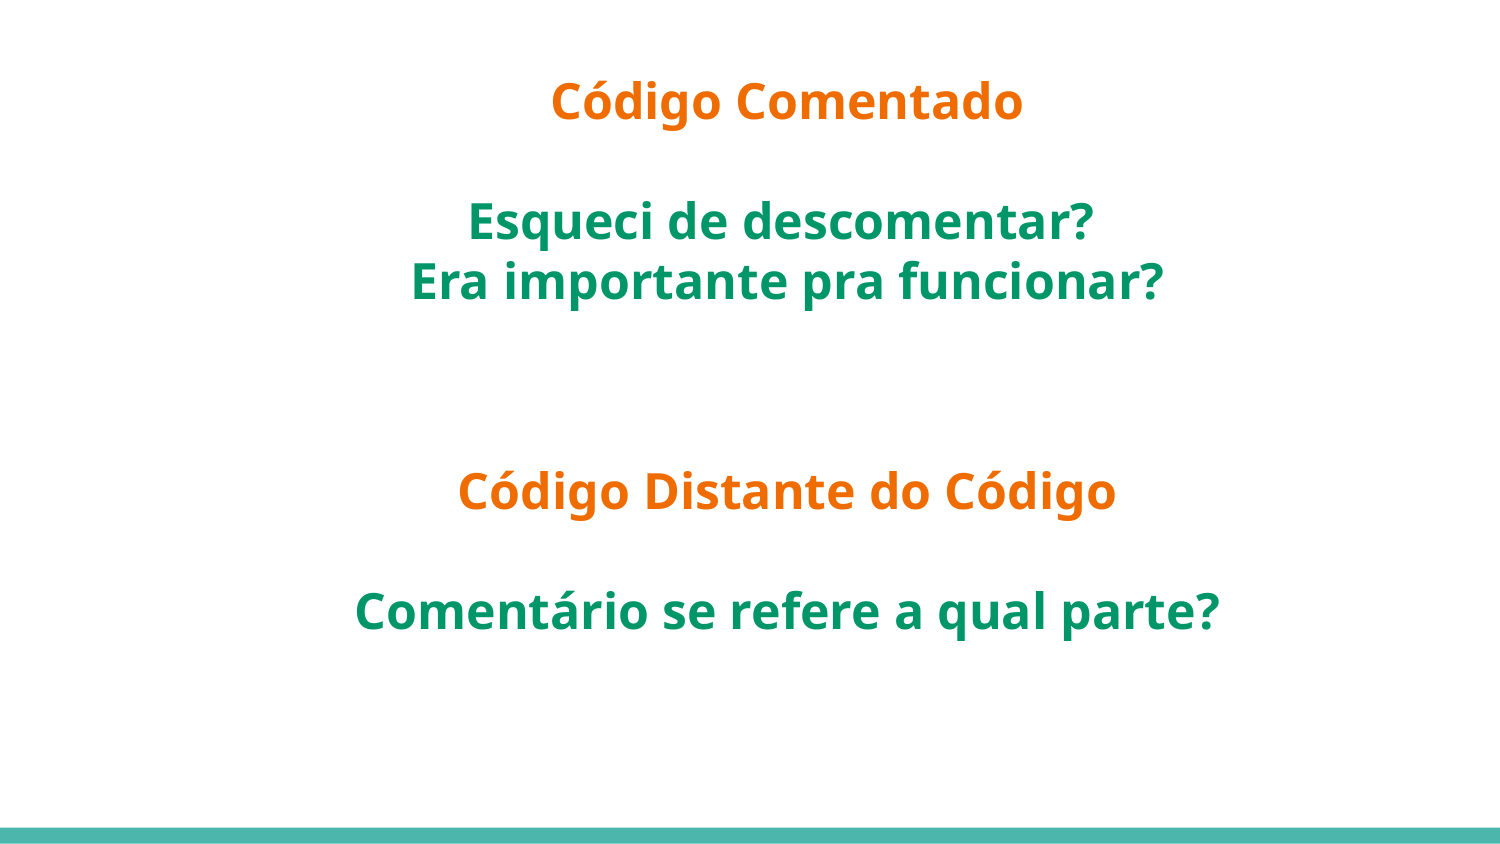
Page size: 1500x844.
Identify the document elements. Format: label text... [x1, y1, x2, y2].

text_box Código Distante do Código Comentário se refere a qual parte? [255, 444, 1245, 695]
text_box Código Comentado Esqueci de descomentar? Era importante pra funcionar? [255, 54, 1245, 305]
